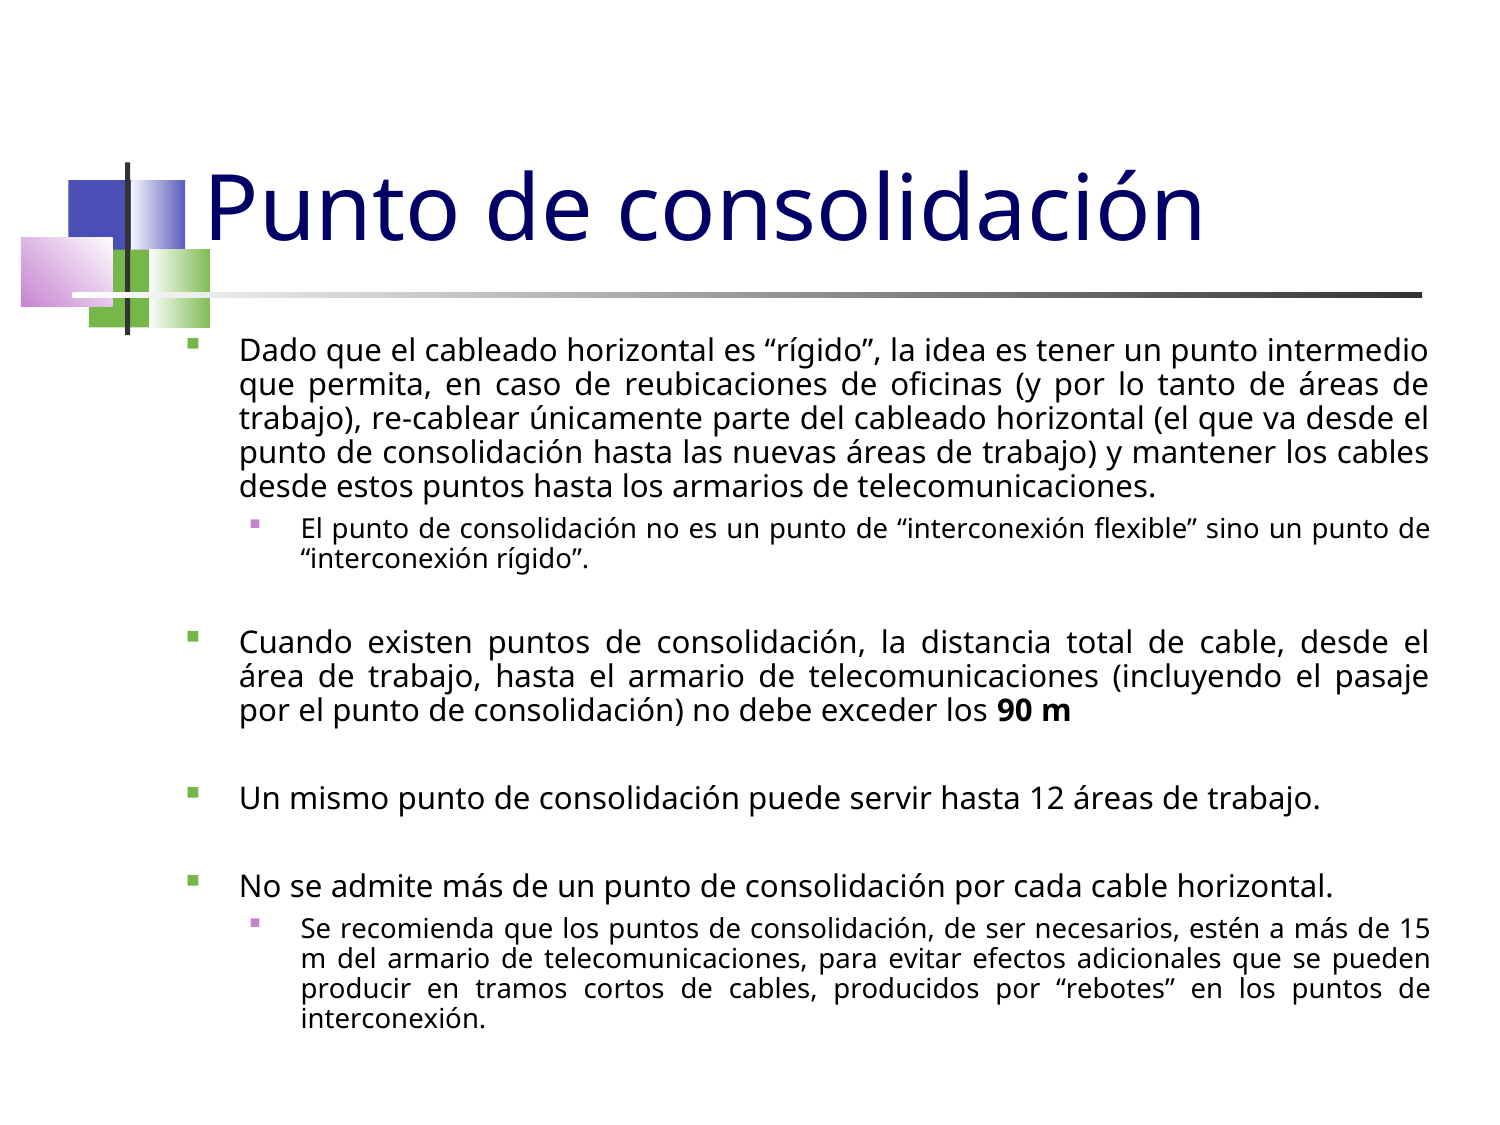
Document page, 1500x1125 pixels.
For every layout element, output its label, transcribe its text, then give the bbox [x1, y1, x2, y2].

list Dado que el cableado horizontal es “rígido”, la idea es tener un punto intermedio que permita, en caso de reubicaciones de oficinas (y por lo tanto de áreas de trabajo), re-cablear únicamente parte del cableado horizontal (el que va desde el punto de consolidación hasta las nuevas áreas de trabajo) y mantener los cables desde estos puntos hasta los armarios de telecomunicaciones. El punto de consolidación no es un punto de “interconexión flexible” sino un punto de “interconexión rígido”. Cuando existen puntos de consolidación, la distancia total de cable, desde el área de trabajo, hasta el armario de telecomunicaciones (incluyendo el pasaje por el punto de consolidación) no debe exceder los 90 m Un mismo punto de consolidación puede servir hasta 12 áreas de trabajo. No se admite más de un punto de consolidación por cada cable horizontal. Se recomienda que los puntos de consolidación, de ser necesarios, estén a más de 15 m del armario de telecomunicaciones, para evitar efectos adicionales que se pueden producir en tramos cortos de cables, producidos por “rebotes” en los puntos de interconexión. [171, 326, 1447, 1054]
title Punto de consolidación [188, 35, 1468, 276]
